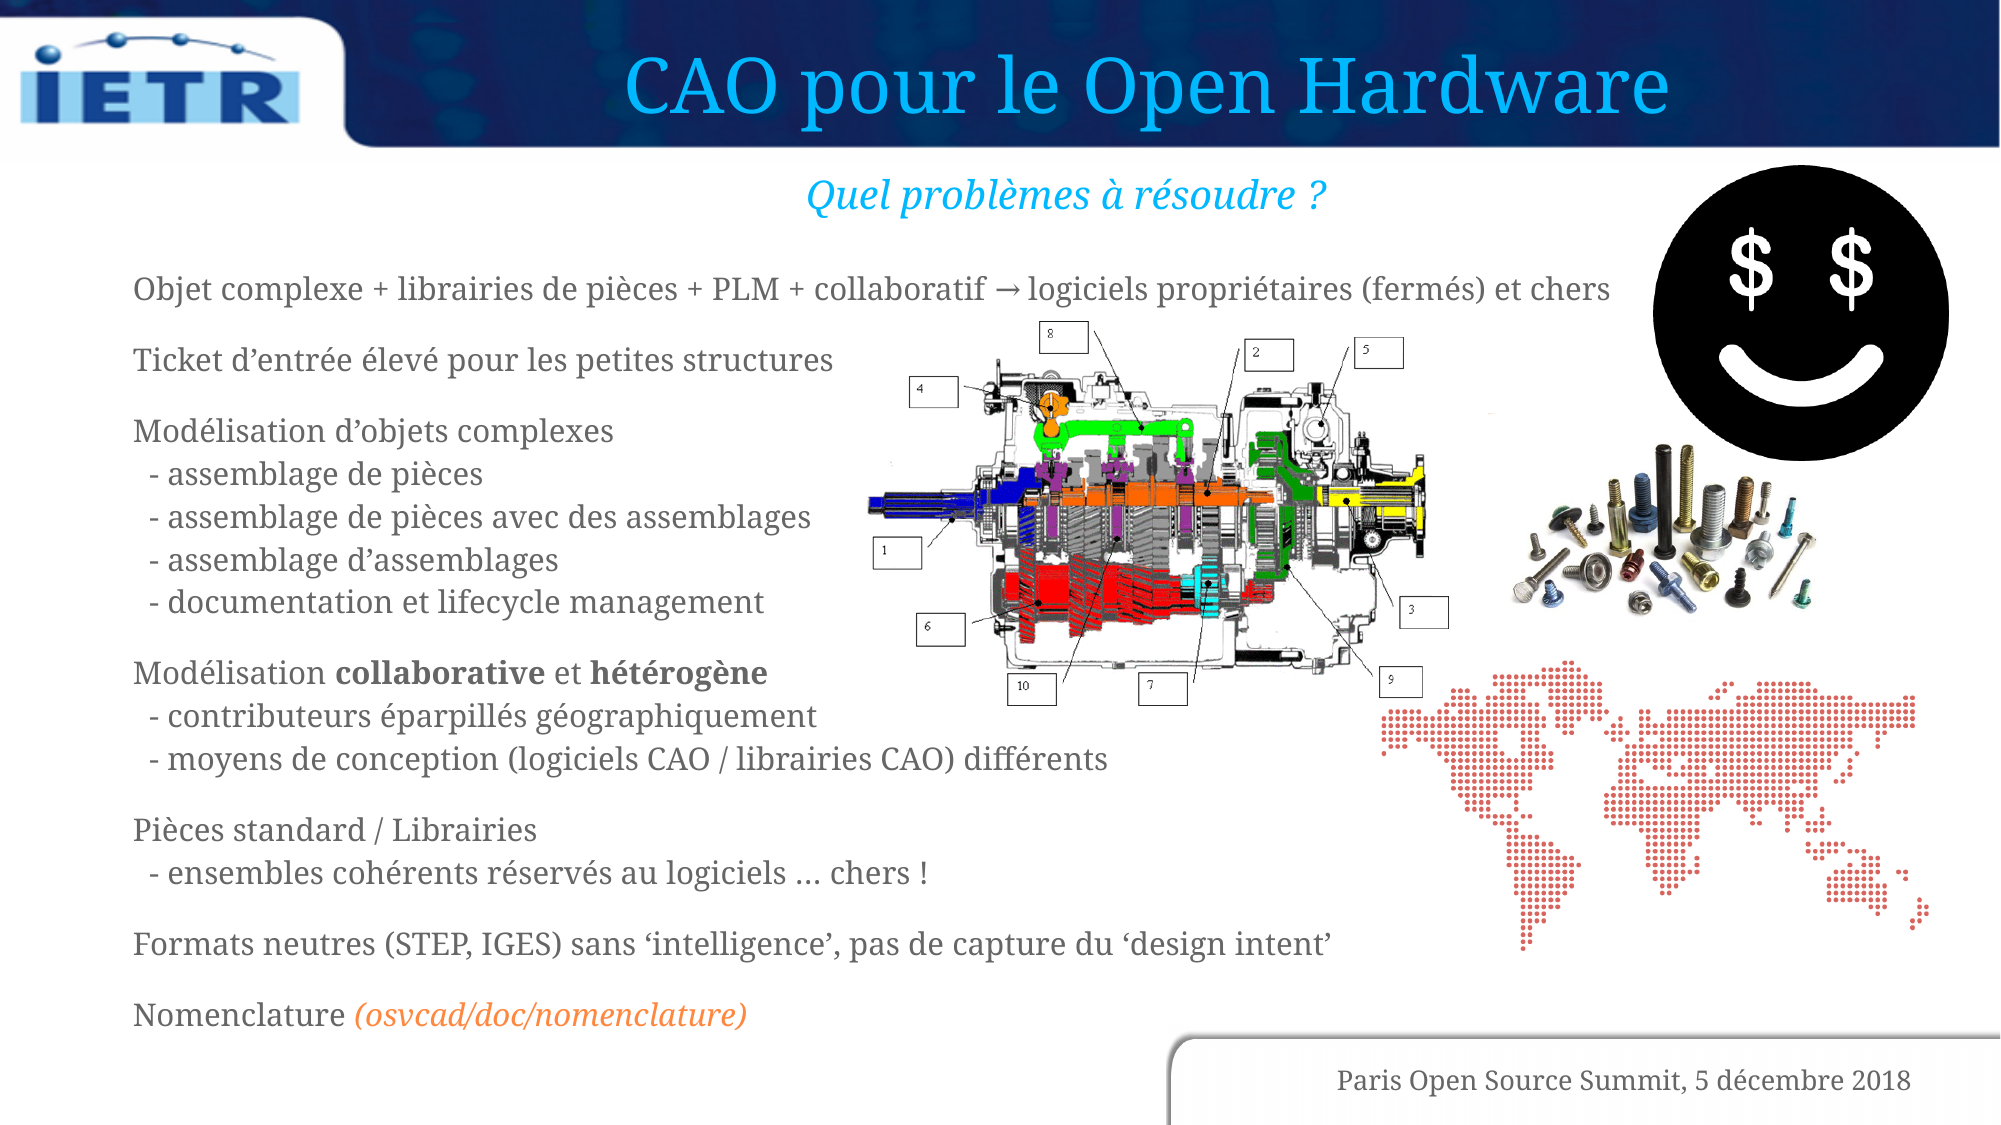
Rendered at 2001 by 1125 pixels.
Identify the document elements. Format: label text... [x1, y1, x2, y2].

text_box Quel problèmes à résoudre ? [791, 159, 1270, 253]
text_box CAO pour le Open Hardware [608, 23, 1652, 143]
picture [1867, 595, 1949, 1016]
text_box Paris Open Source Summit, 5 décembre 2018 [1322, 1054, 1982, 1106]
picture [862, 317, 1453, 709]
picture [1166, 1024, 2001, 1125]
picture [0, 0, 2000, 650]
text_box Objet complexe + librairies de pièces + PLM + collaboratif → logiciels propriétaires (fermés) et chers Ticket d’entrée élevé pour les petites structures Modélisation d’objets complexes - assemblage de pièces - assemblage de pièces avec des assemblages - assemblage d’assemblages - documentation et lifecycle management Modélisation collaborative et hétérogène - contributeurs éparpillés géographiquement - moyens de conception (logiciels CAO / librairies CAO) différents Pièces standard / Librairies - ensembles cohérents réservés au logiciels … chers ! Formats neutres (STEP, IGES) sans ‘intelligence’, pas de capture du ‘design intent’ Nomenclature (osvcad/doc/nomenclature) [118, 259, 1867, 1027]
